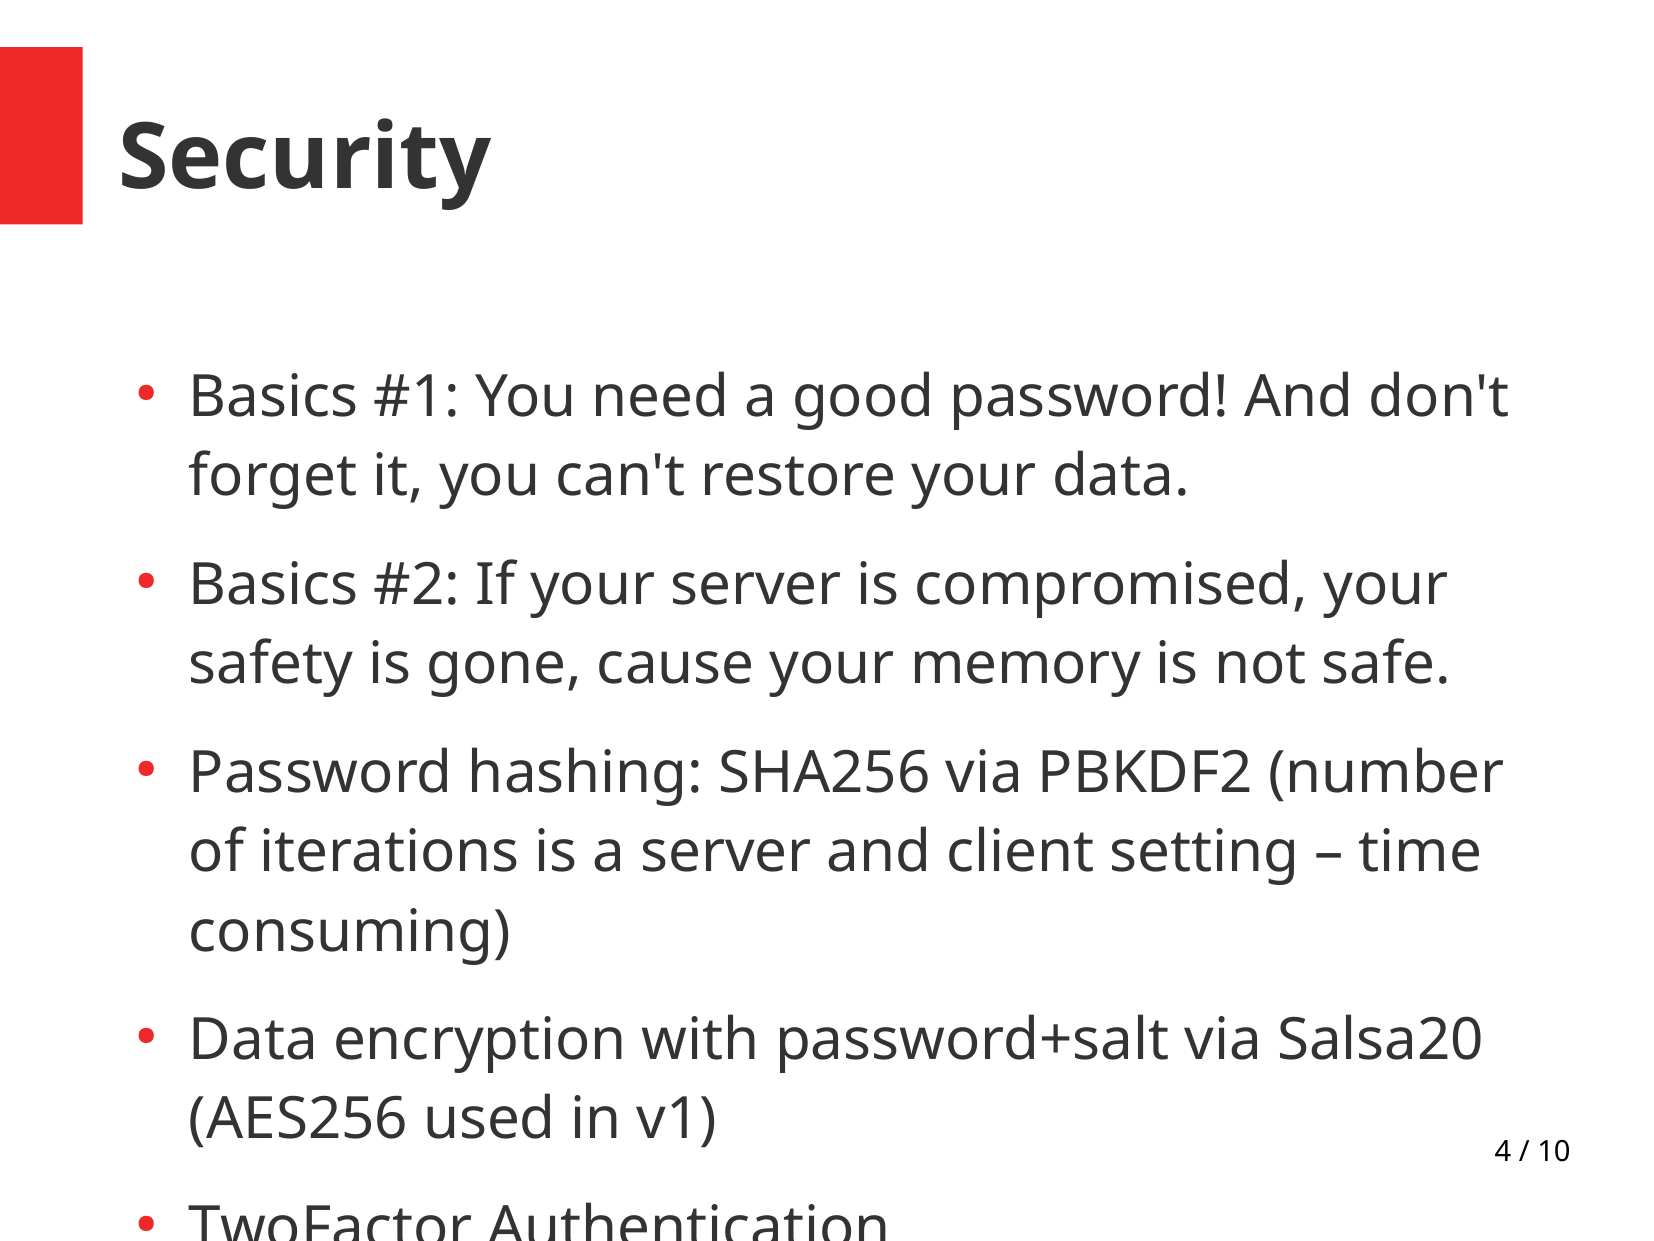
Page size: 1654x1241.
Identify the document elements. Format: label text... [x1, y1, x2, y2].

list Basics #1: You need a good password! And don't forget it, you can't restore your data. Basics #2: If your server is compromised, your safety is gone, cause your memory is not safe. Password hashing: SHA256 via PBKDF2 (number of iterations is a server and client setting – time consuming) Data encryption with password+salt via Salsa20 (AES256 used in v1) TwoFactor Authentication [118, 354, 1536, 1074]
title Security [118, 49, 1571, 257]
